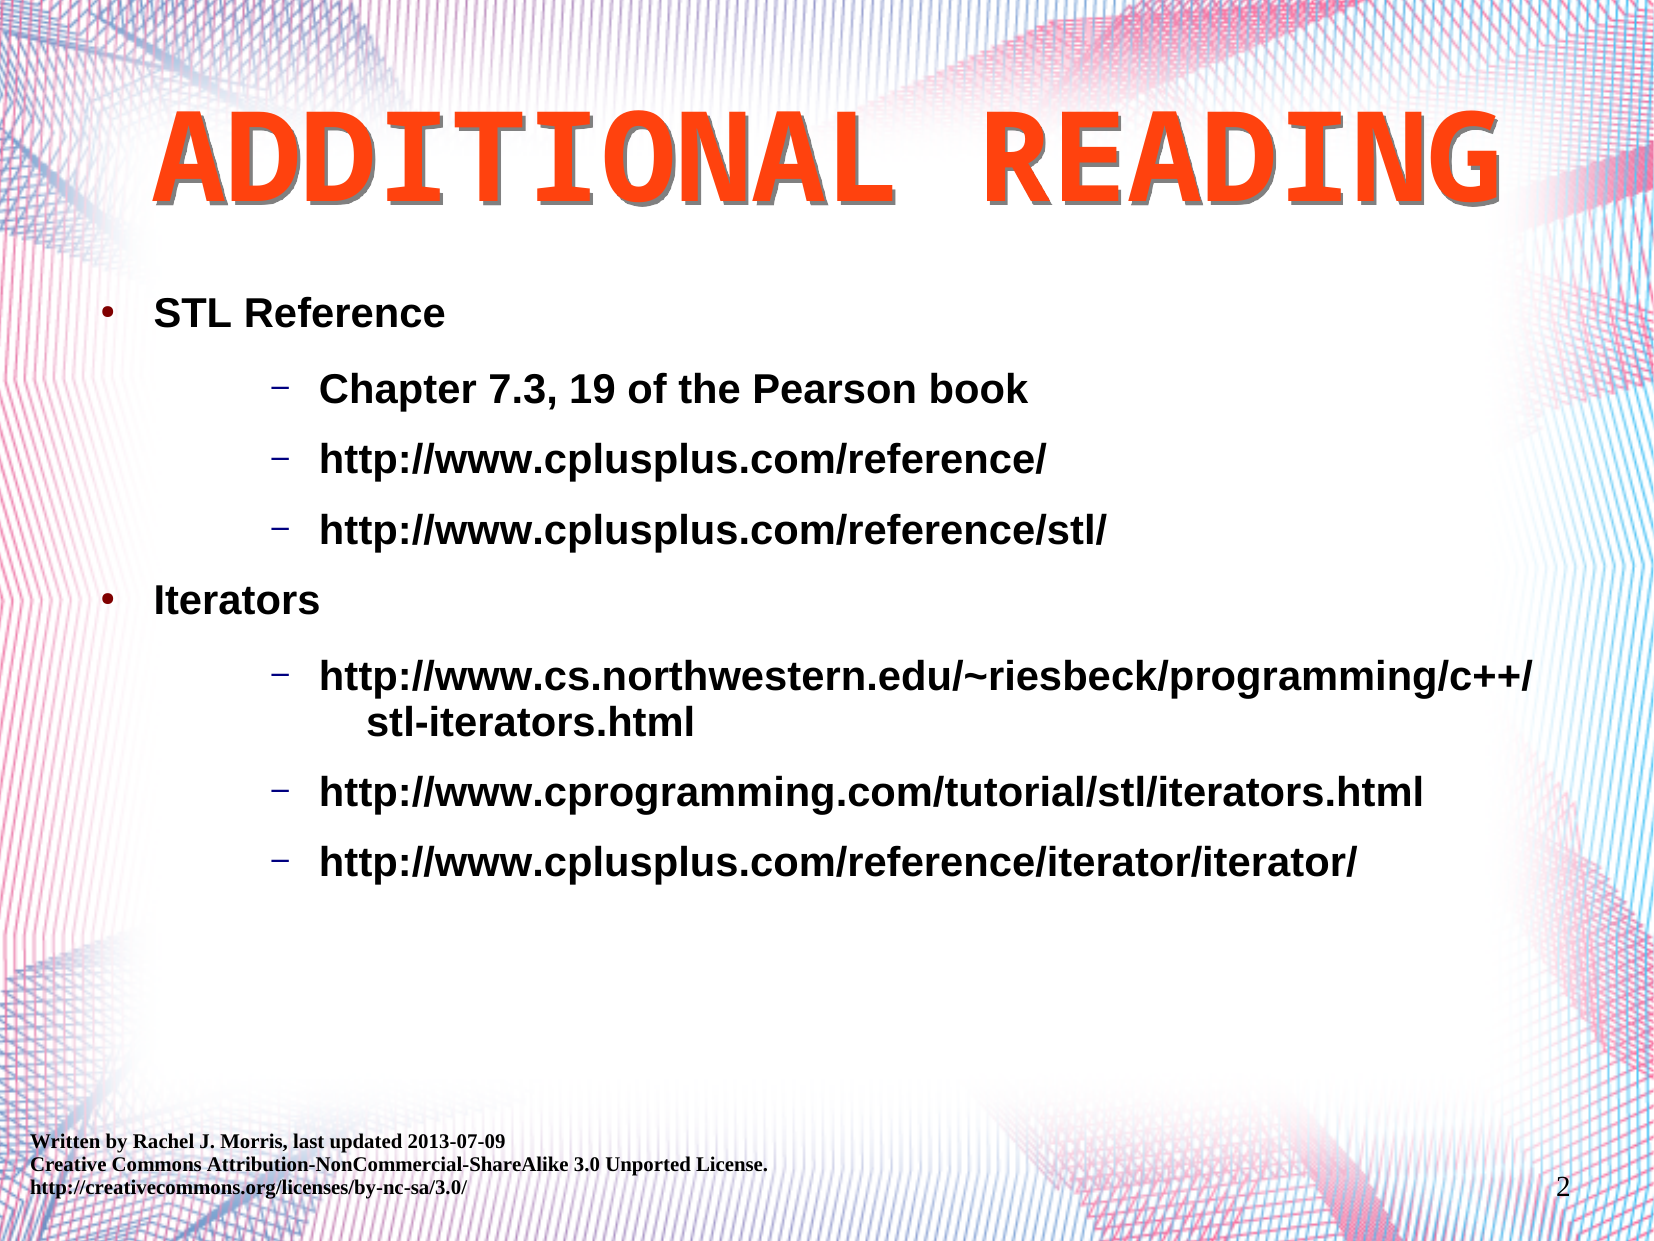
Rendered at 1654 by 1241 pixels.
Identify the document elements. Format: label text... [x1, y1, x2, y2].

list STL Reference Chapter 7.3, 19 of the Pearson book http://www.cplusplus.com/reference/ http://www.cplusplus.com/reference/stl/ Iterators http://www.cs.northwestern.edu/~riesbeck/programming/c++/stl-iterators.html http://www.cprogramming.com/tutorial/stl/iterators.html http://www.cplusplus.com/reference/iterator/iterator/ [82, 290, 1571, 1010]
picture [0, 0, 1654, 1241]
title ADDITIONAL READING [82, 49, 1571, 257]
